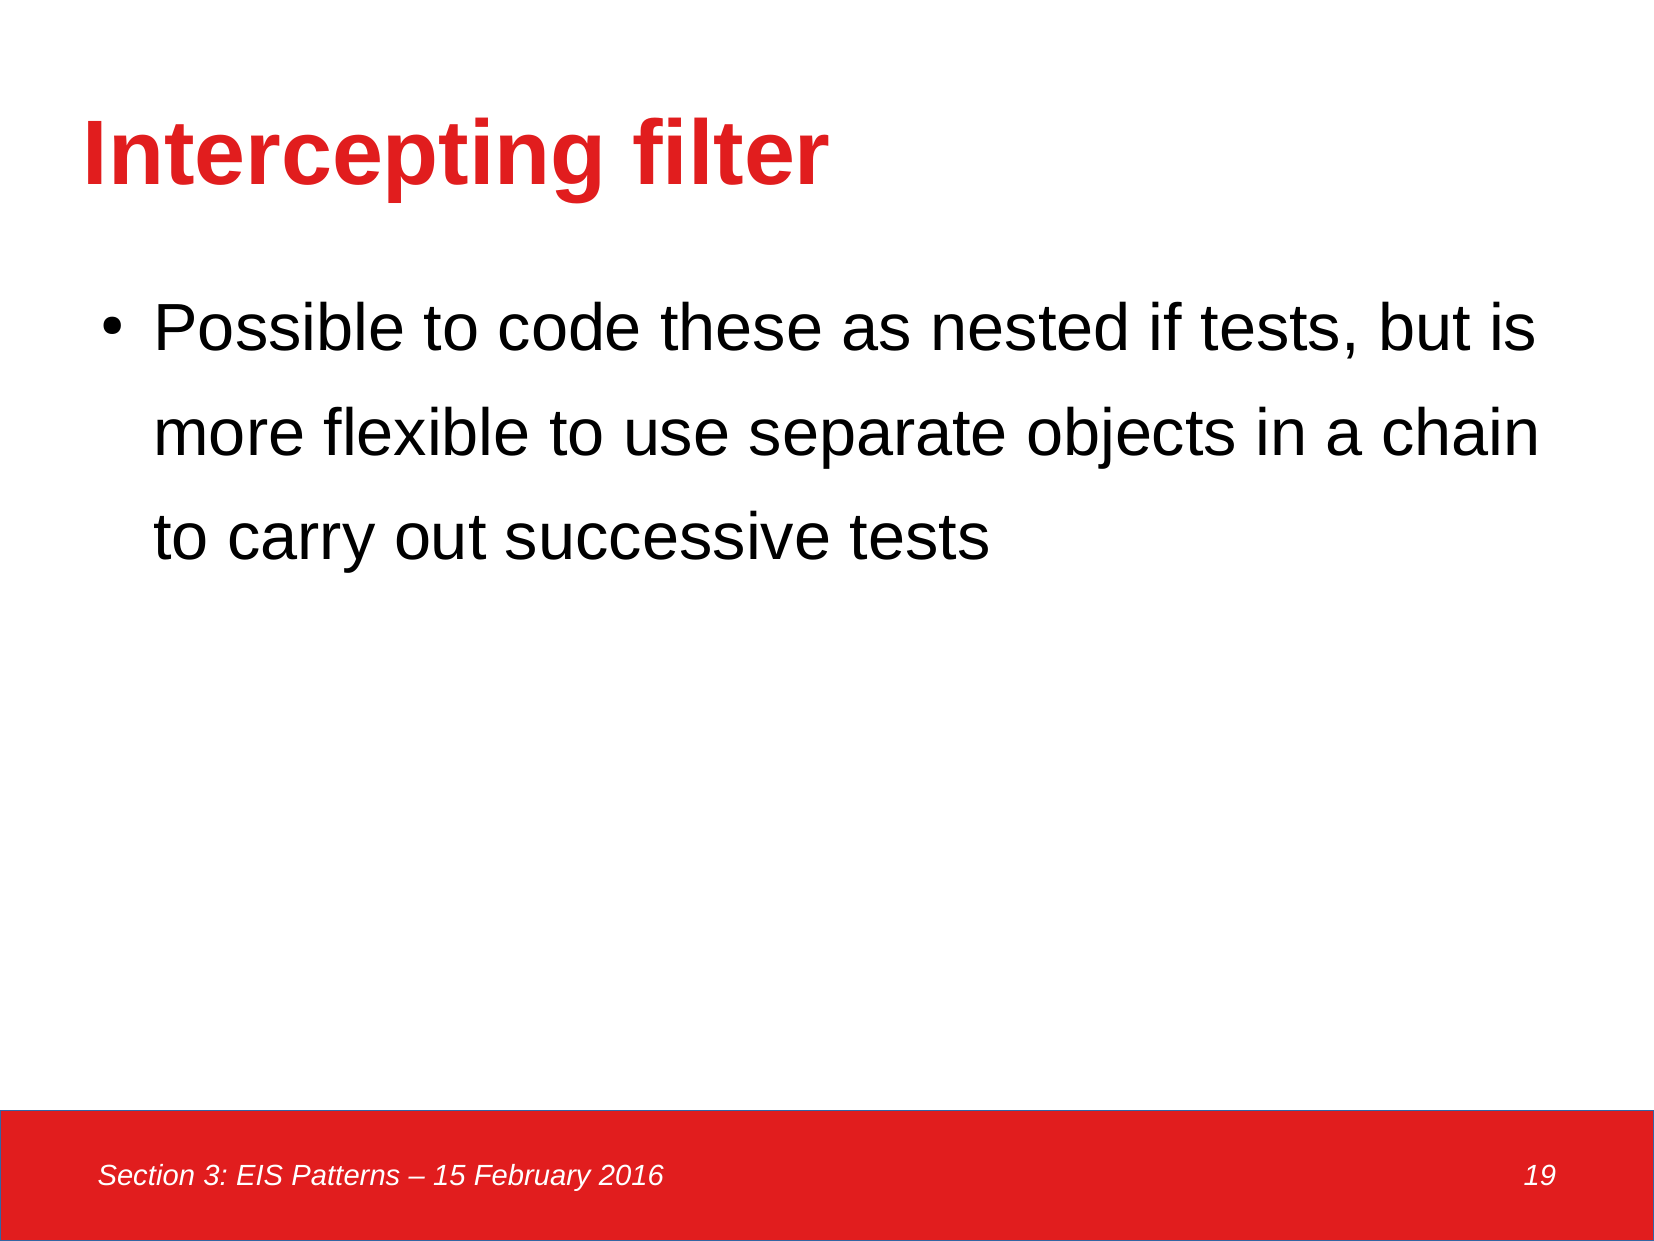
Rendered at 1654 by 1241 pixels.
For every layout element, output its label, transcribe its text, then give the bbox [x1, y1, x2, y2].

title Intercepting filter [82, 49, 1571, 257]
list Possible to code these as nested if tests, but is more flexible to use separate objects in a chain to carry out successive tests [82, 290, 1571, 1010]
